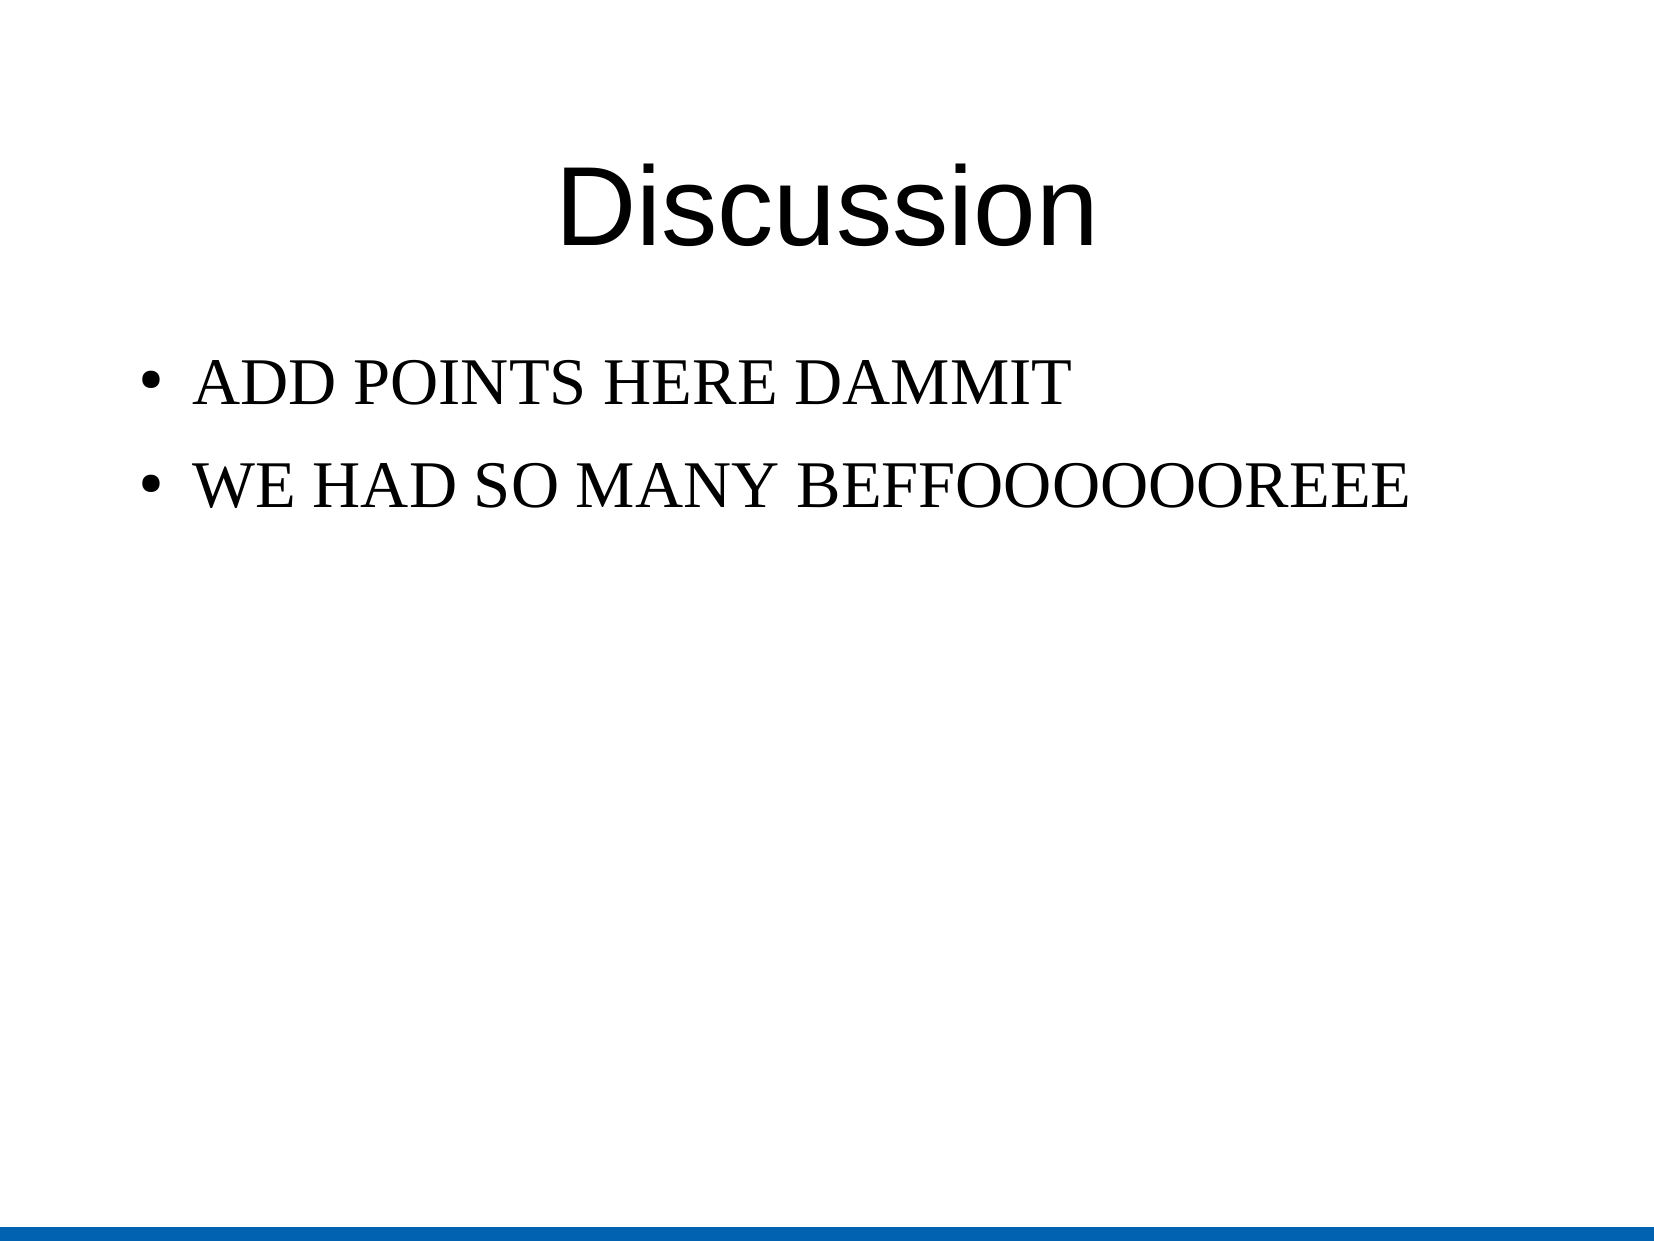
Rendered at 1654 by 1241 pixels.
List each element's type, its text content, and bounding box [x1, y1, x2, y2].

title Discussion [121, 102, 1533, 311]
list ADD POINTS HERE DAMMIT WE HAD SO MANY BEFFOOOOOOREEE [121, 344, 1533, 1127]
